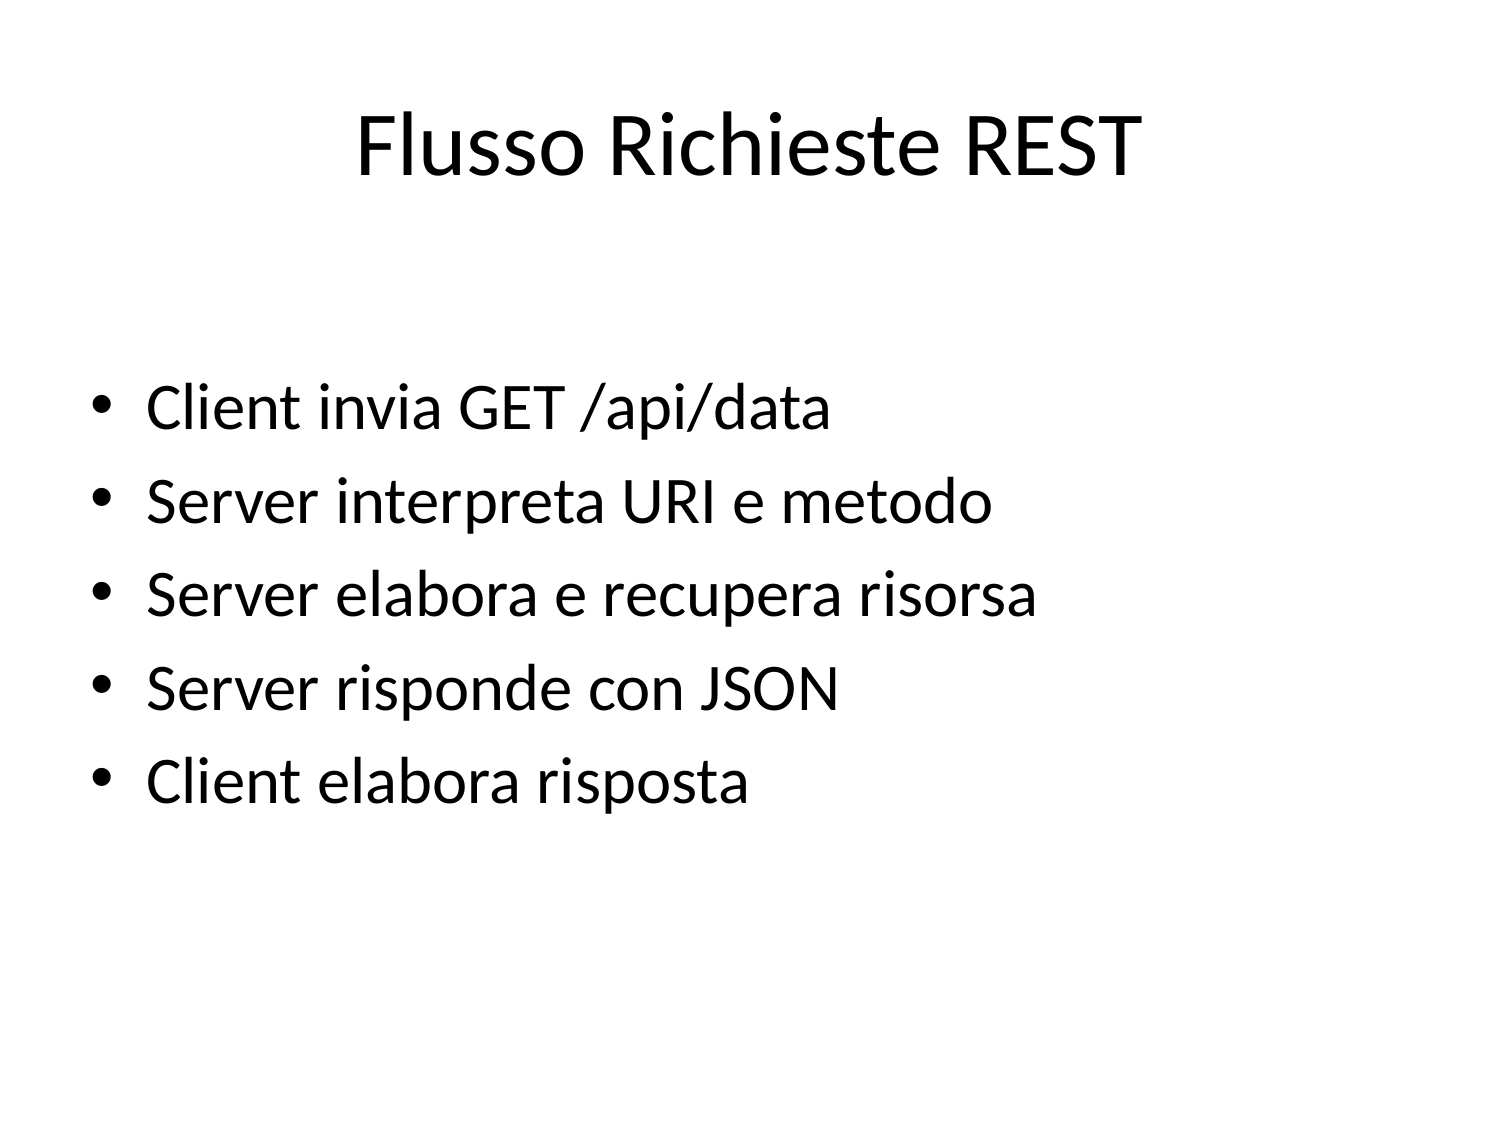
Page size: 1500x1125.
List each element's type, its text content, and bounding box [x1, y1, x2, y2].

title Flusso Richieste REST [75, 45, 1425, 233]
list Client invia GET /api/data Server interpreta URI e metodo Server elabora e recupera risorsa Server risponde con JSON Client elabora risposta [75, 262, 1425, 1005]
